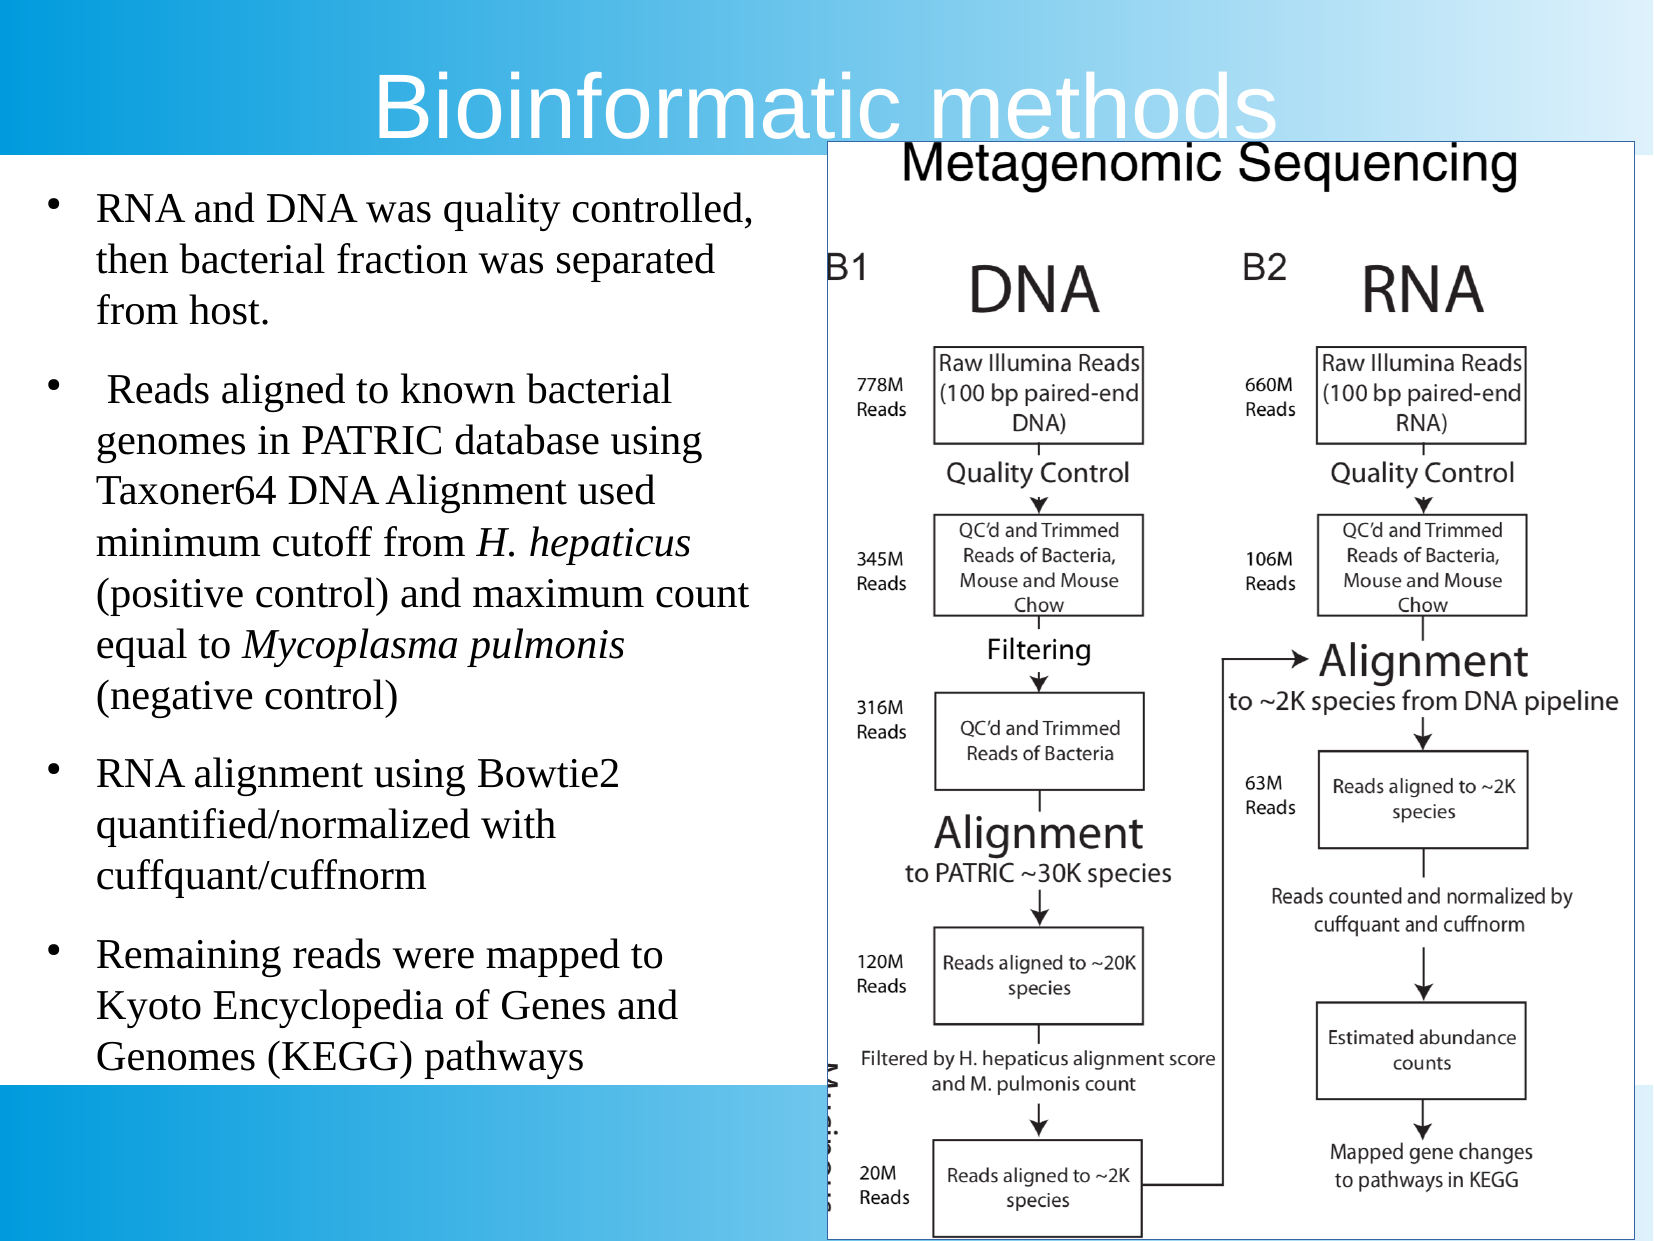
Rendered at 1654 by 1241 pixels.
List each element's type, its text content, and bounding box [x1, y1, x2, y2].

picture [827, 141, 1635, 1240]
list RNA and DNA was quality controlled, then bacterial fraction was separated from host. Reads aligned to known bacterial genomes in PATRIC database using Taxoner64 DNA Alignment used minimum cutoff from H. hepaticus (positive control) and maximum count equal to Mycoplasma pulmonis (negative control) RNA alignment using Bowtie2 quantified/normalized with cuffquant/cuffnorm Remaining reads were mapped to Kyoto Encyclopedia of Genes and Genomes (KEGG) pathways [30, 180, 781, 1081]
text_box Bioinformatic methods [82, 49, 1571, 154]
